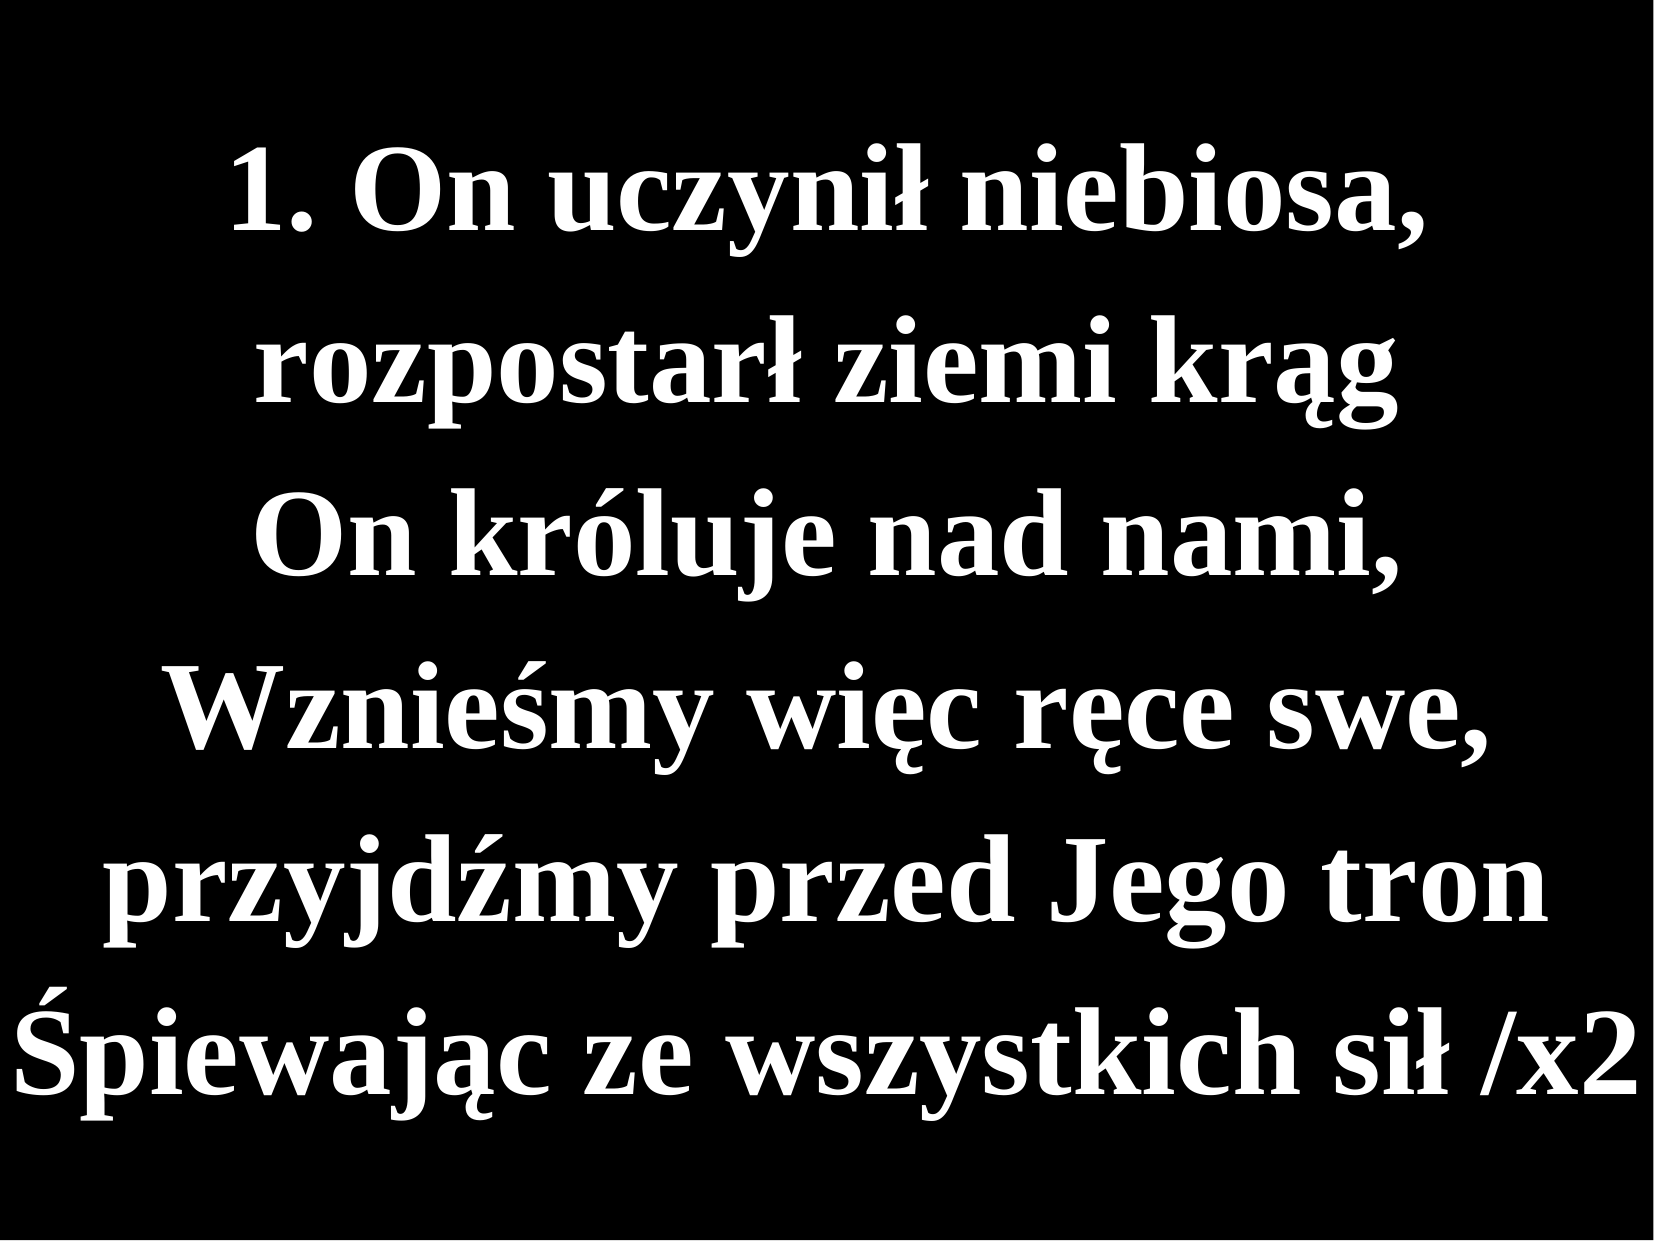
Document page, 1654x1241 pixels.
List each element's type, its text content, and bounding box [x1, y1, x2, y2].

title 1. On uczynił niebiosa, ppp rozpostarł ziemi krąg ppp On króluje nad nami, ppp Wznieśmy więc ręce swe, ppp przyjdźmy przed Jego tron ppp Śpiewając ze wszystkich sił /x2 [0, 0, 1654, 1241]
